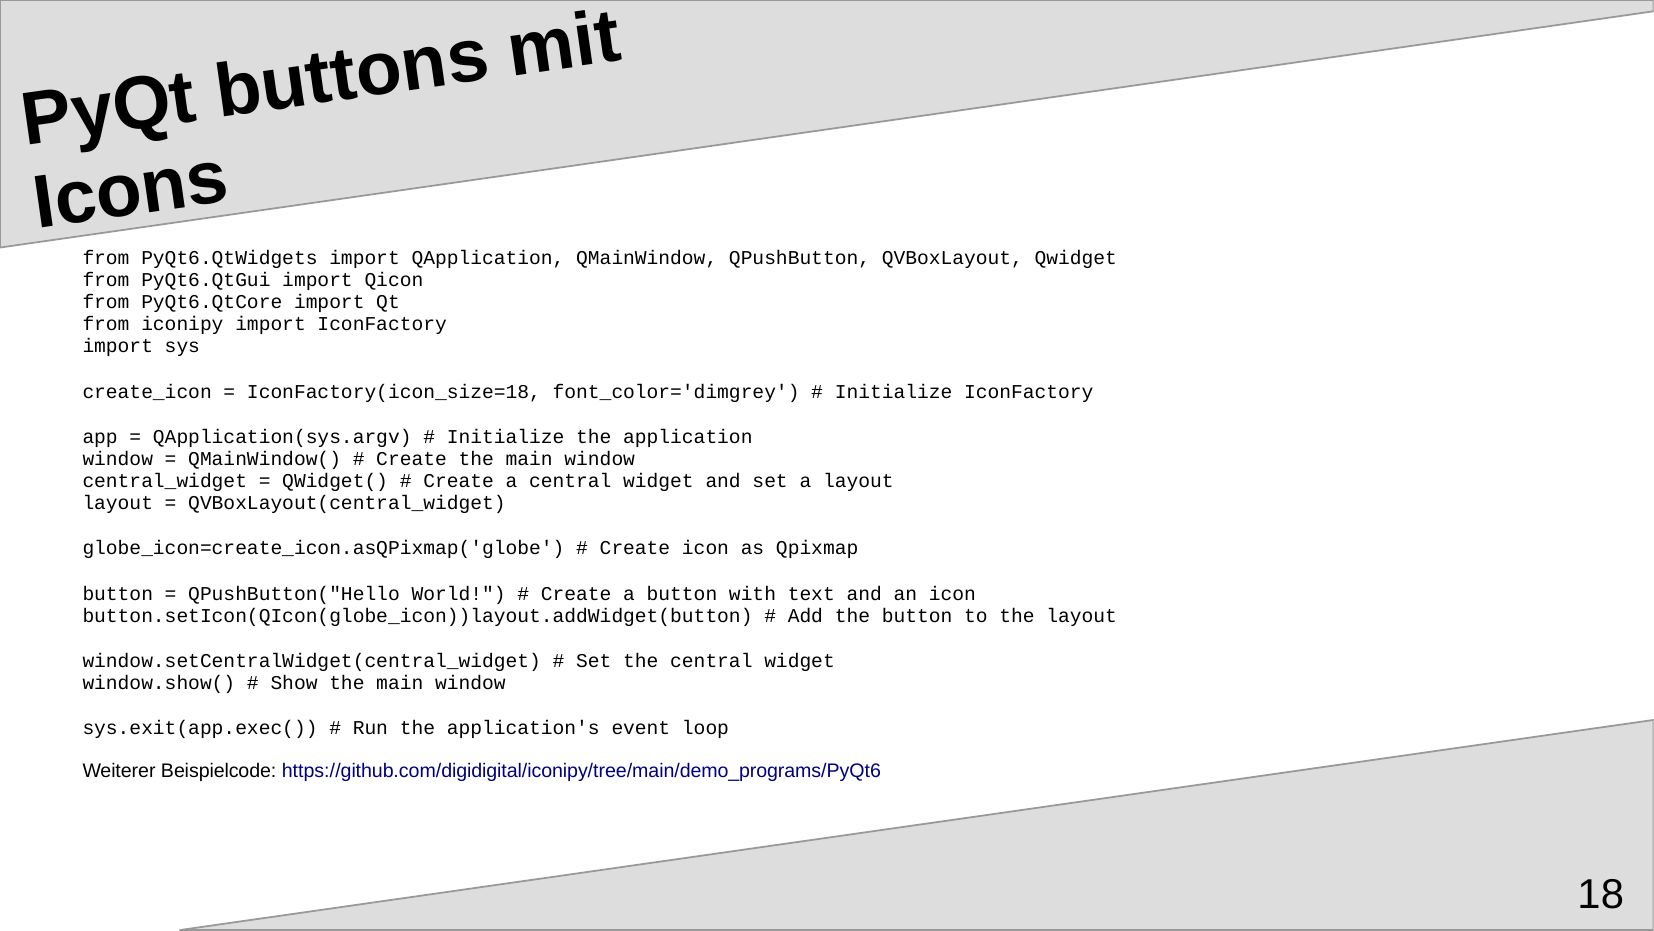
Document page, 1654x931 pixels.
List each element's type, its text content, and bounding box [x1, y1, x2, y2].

list from PyQt6.QtWidgets import QApplication, QMainWindow, QPushButton, QVBoxLayout, Qwidget from PyQt6.QtGui import Qicon from PyQt6.QtCore import Qt from iconipy import IconFactory import sys create_icon = IconFactory(icon_size=18, font_color='dimgrey') # Initialize IconFactory app = QApplication(sys.argv) # Initialize the application window = QMainWindow() # Create the main window central_widget = QWidget() # Create a central widget and set a layout layout = QVBoxLayout(central_widget) globe_icon=create_icon.asQPixmap('globe') # Create icon as Qpixmap button = QPushButton("Hello World!") # Create a button with text and an icon button.setIcon(QIcon(globe_icon))layout.addWidget(button) # Add the button to the layout window.setCentralWidget(central_widget) # Set the central widget window.show() # Show the main window sys.exit(app.exec()) # Run the application's event loop Weiterer Beispielcode: https://github.com/digidigital/iconipy/tree/main/demo_programs/PyQt6 [82, 248, 1538, 789]
title PyQt buttons mit Icons [16, 0, 1502, 245]
